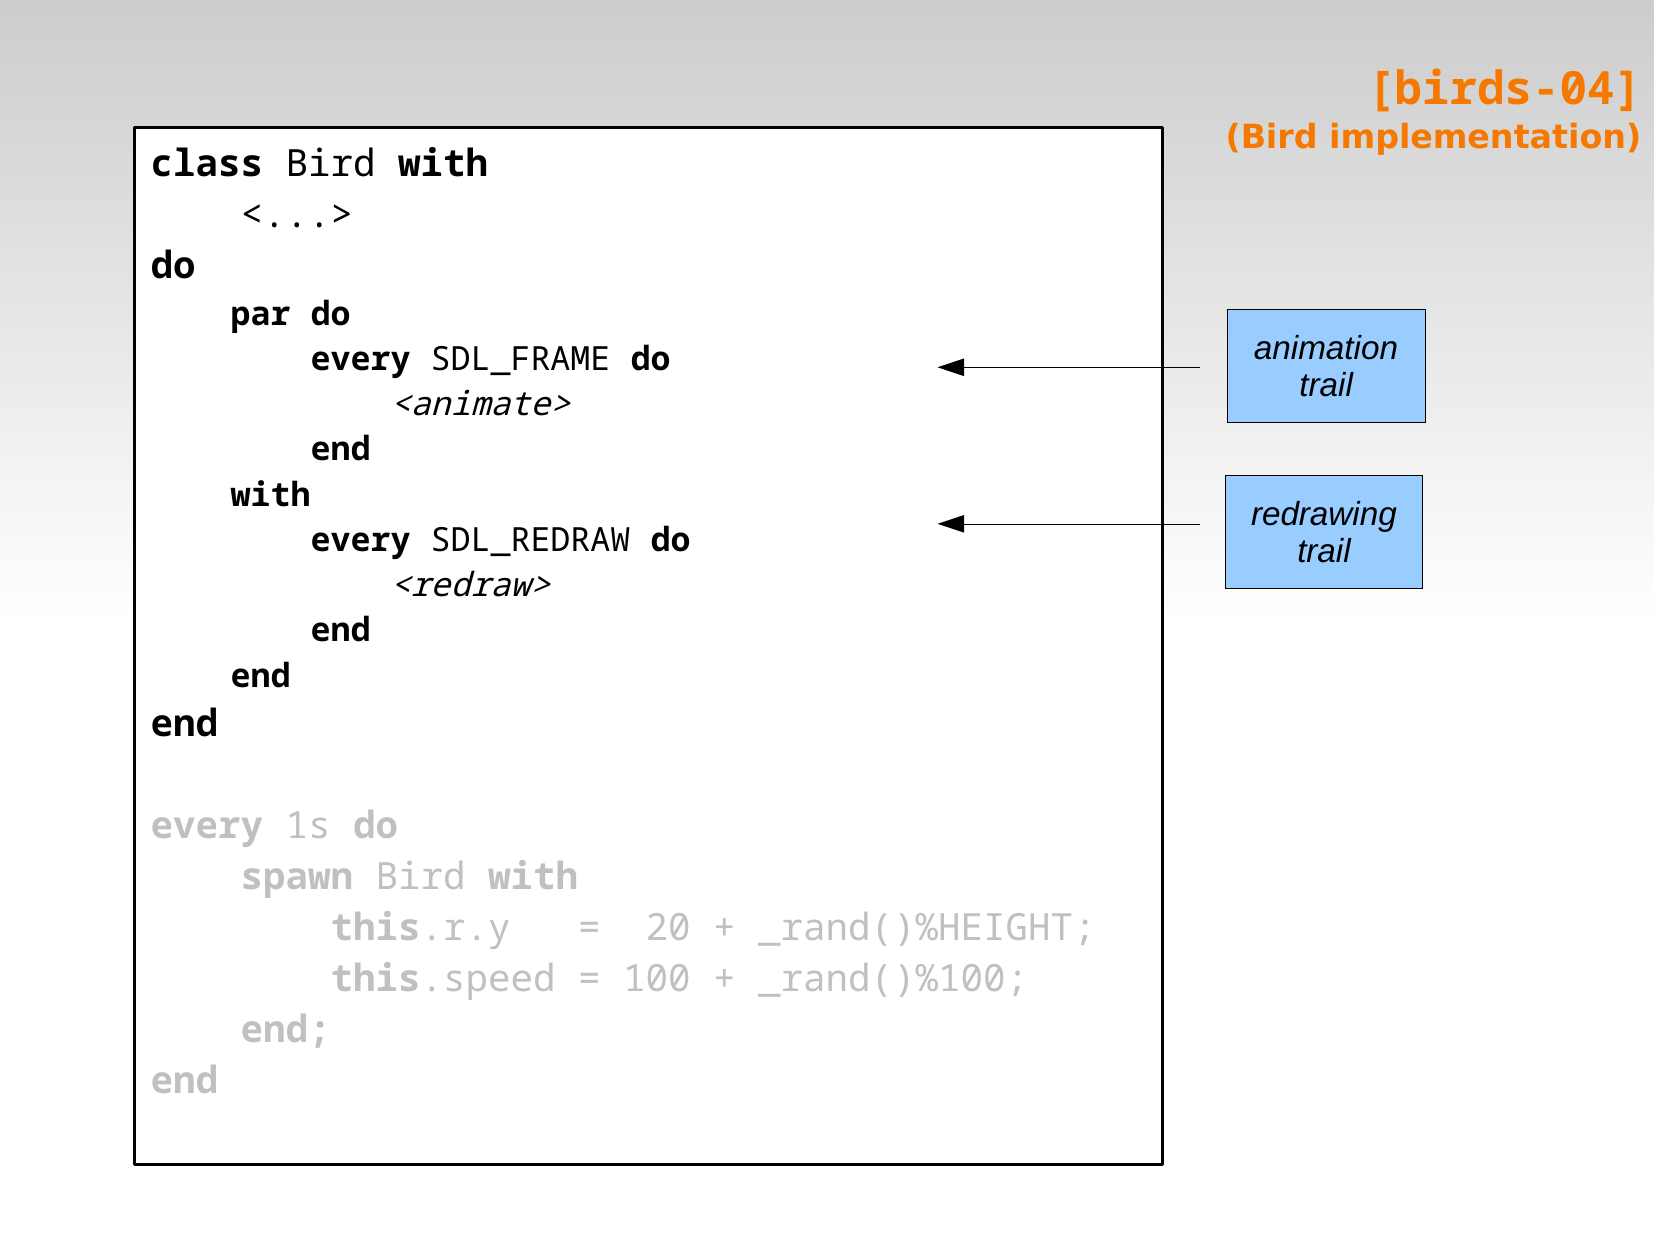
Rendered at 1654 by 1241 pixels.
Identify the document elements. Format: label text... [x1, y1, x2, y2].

text_box class Bird with <...> do par do every SDL_FRAME do <animate> end with every SDL_REDRAW do <redraw> end end end every 1s do spawn Bird with this.r.y = 20 + _rand()%HEIGHT; this.speed = 100 + _rand()%100; end; end [134, 127, 1163, 1038]
text_box animation trail [1227, 309, 1426, 423]
title [birds-04] (Bird implementation) [154, 2, 1643, 210]
text_box redrawing trail [1225, 475, 1423, 589]
